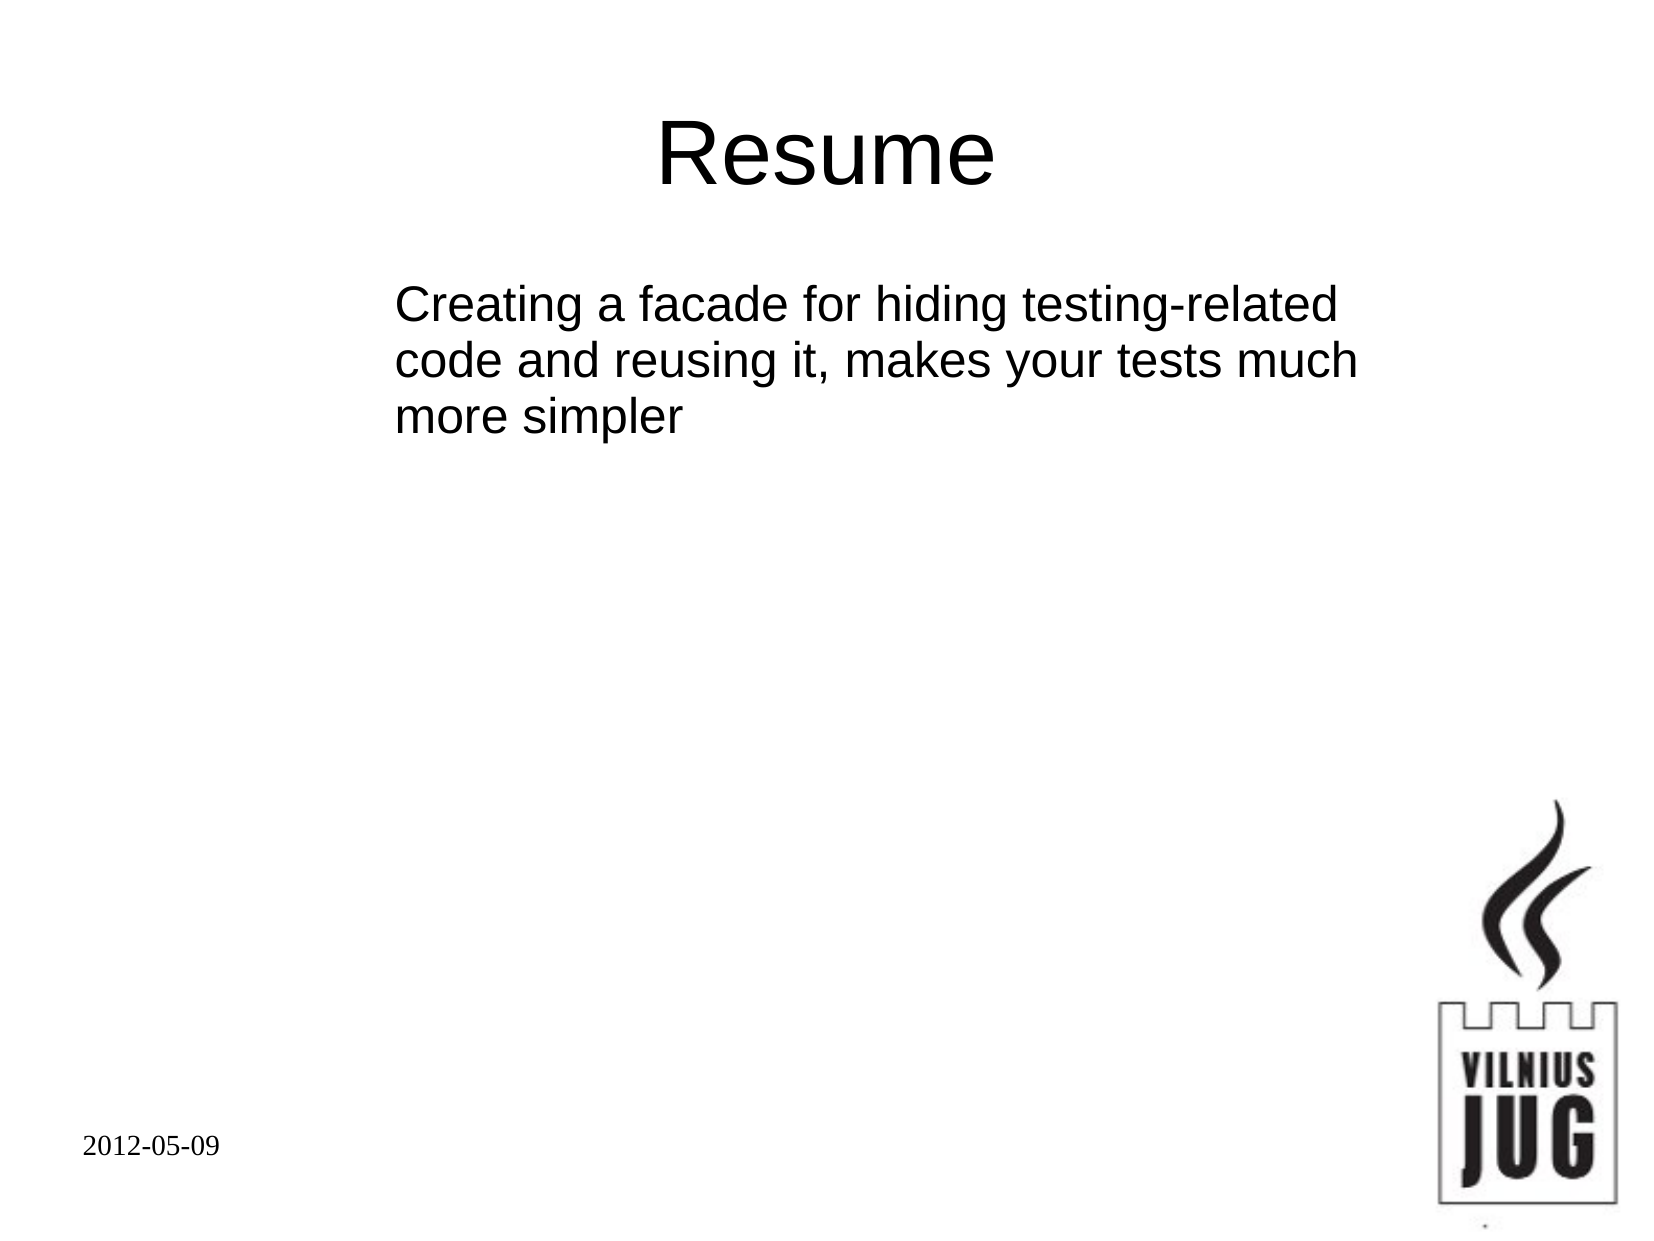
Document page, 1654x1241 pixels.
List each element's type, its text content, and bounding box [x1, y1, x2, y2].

list Creating a facade for hiding testing-related code and reusing it, makes your tests much more simpler [323, 276, 1404, 1096]
picture [1403, 765, 1654, 1238]
title Resume [82, 49, 1571, 257]
